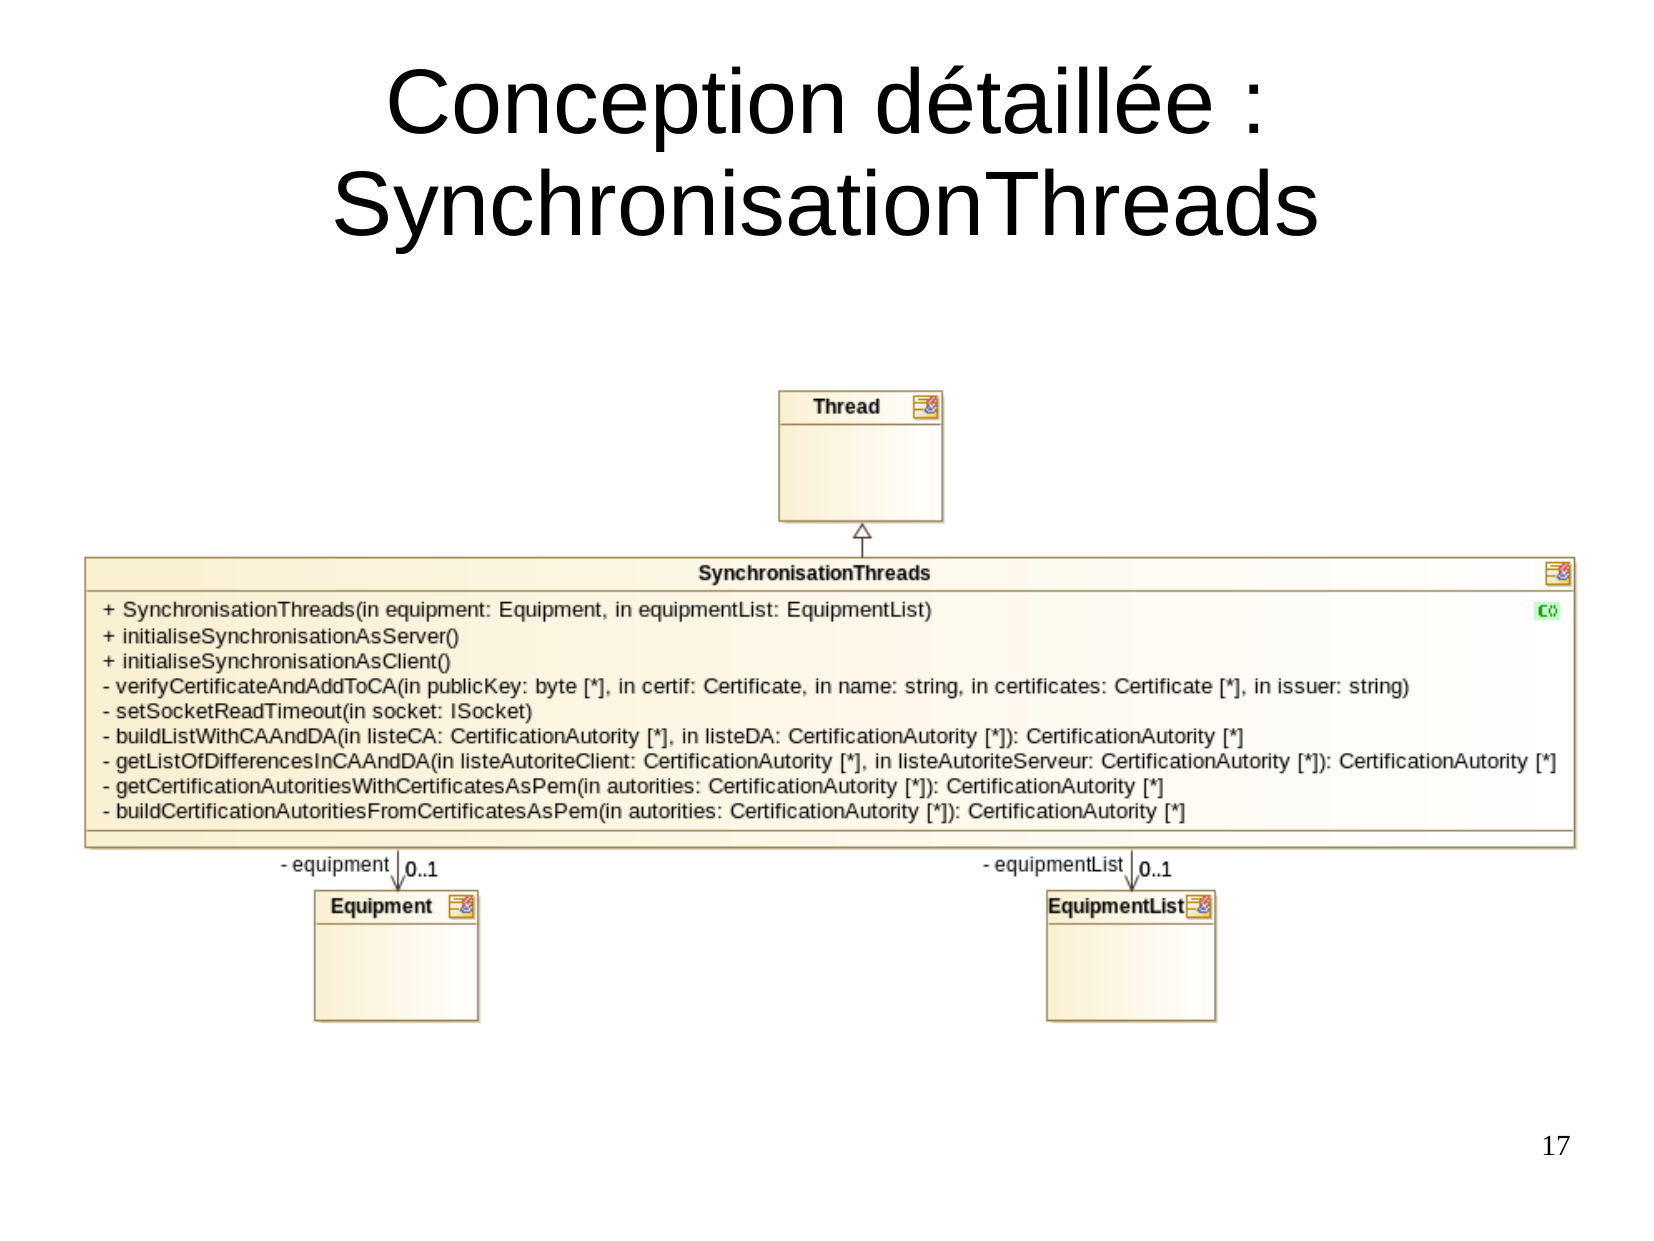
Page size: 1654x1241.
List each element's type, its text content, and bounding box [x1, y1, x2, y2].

picture [68, 374, 1594, 1040]
title Conception détaillée : SynchronisationThreads [82, 49, 1571, 257]
